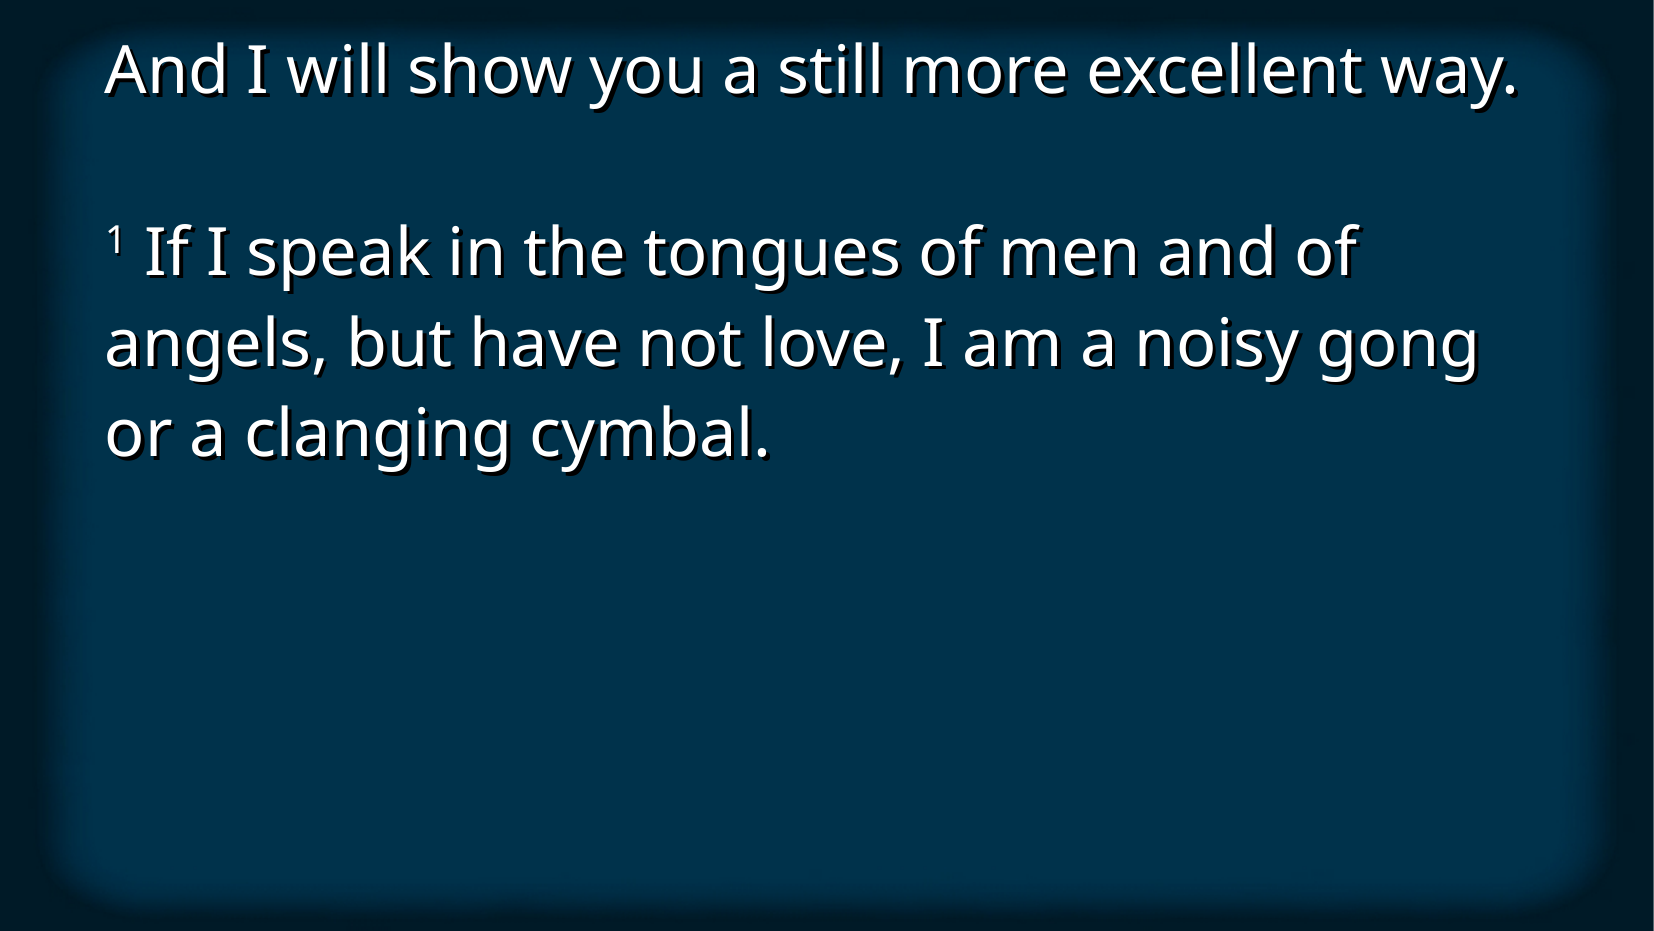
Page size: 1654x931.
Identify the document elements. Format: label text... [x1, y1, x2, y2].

text_box And I will show you a still more excellent way. 1 If I speak in the tongues of men and of angels, but have not love, I am a noisy gong or a clanging cymbal. [90, 15, 1576, 474]
picture [0, 0, 1654, 931]
